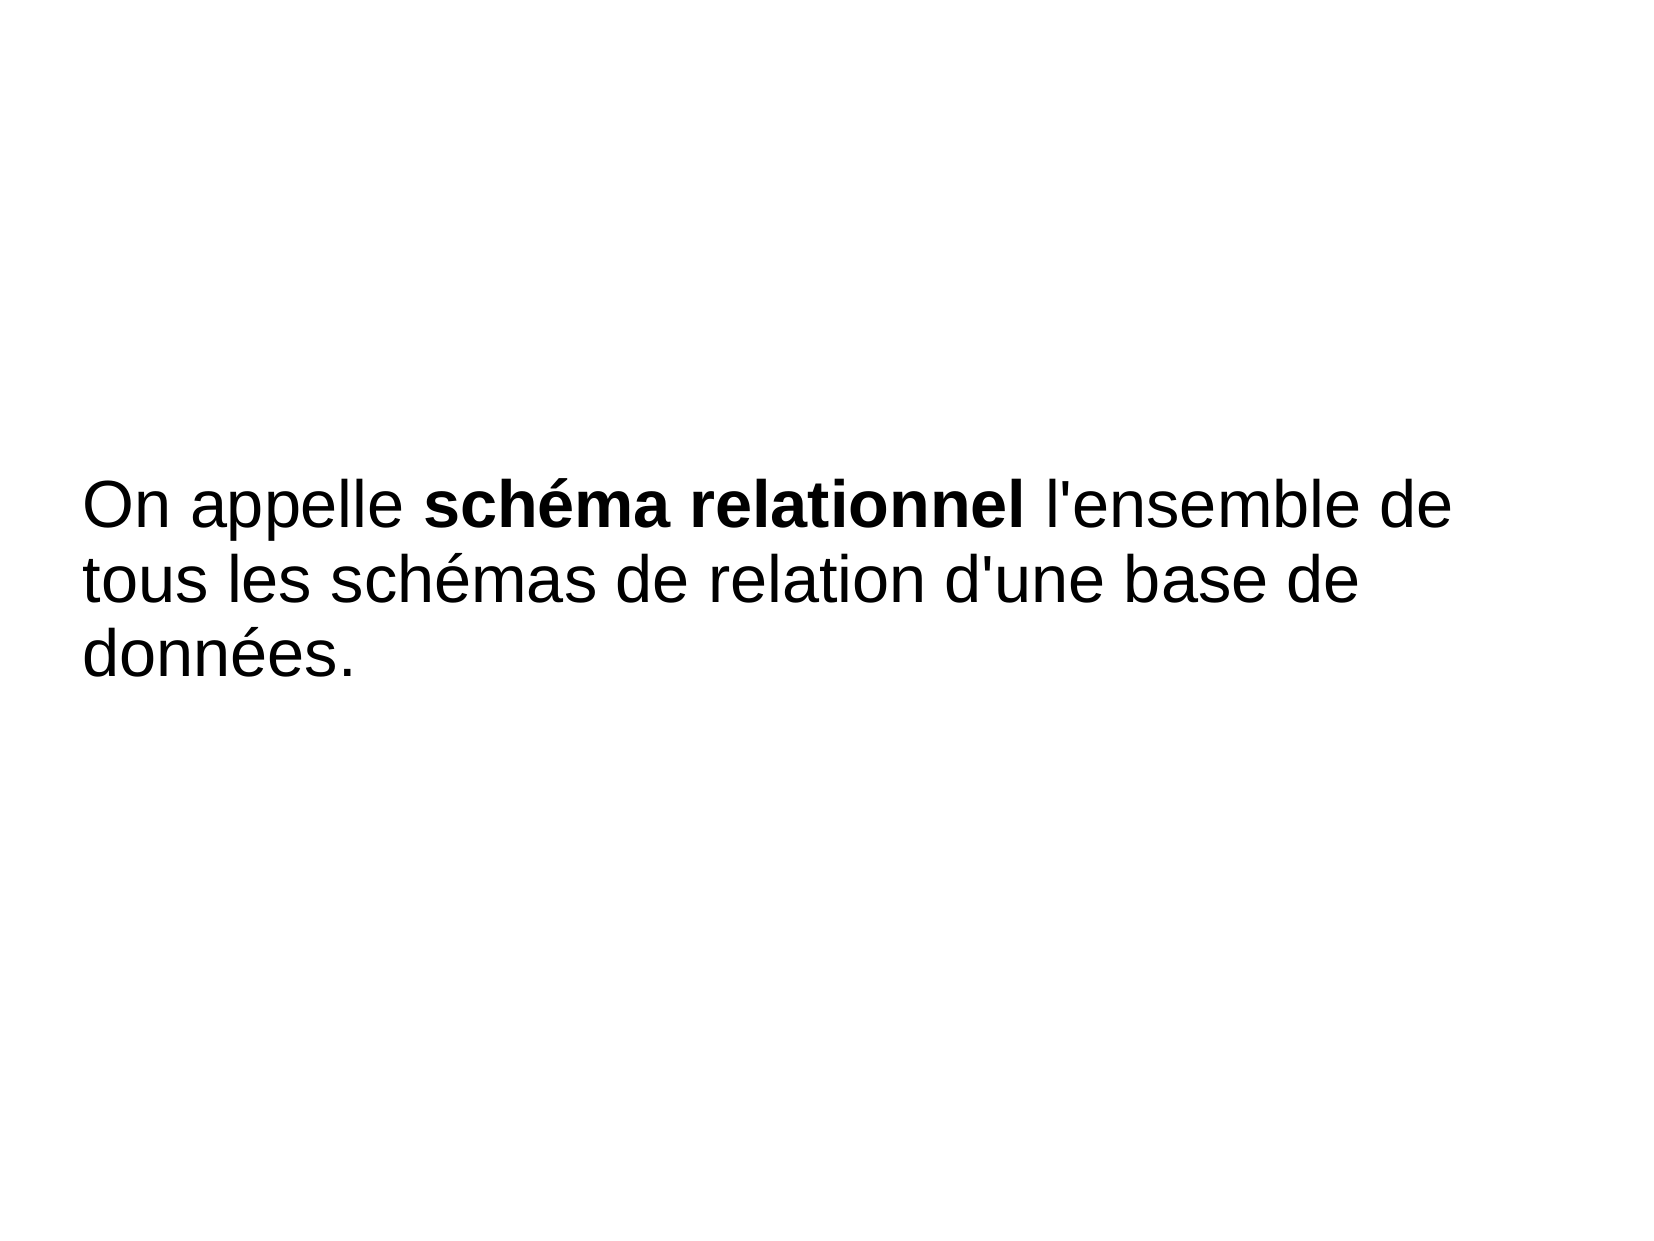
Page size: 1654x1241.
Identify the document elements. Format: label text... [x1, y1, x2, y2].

subtitle On appelle schéma relationnel l'ensemble de tous les schémas de relation d'une base de données. [82, 49, 1571, 1109]
